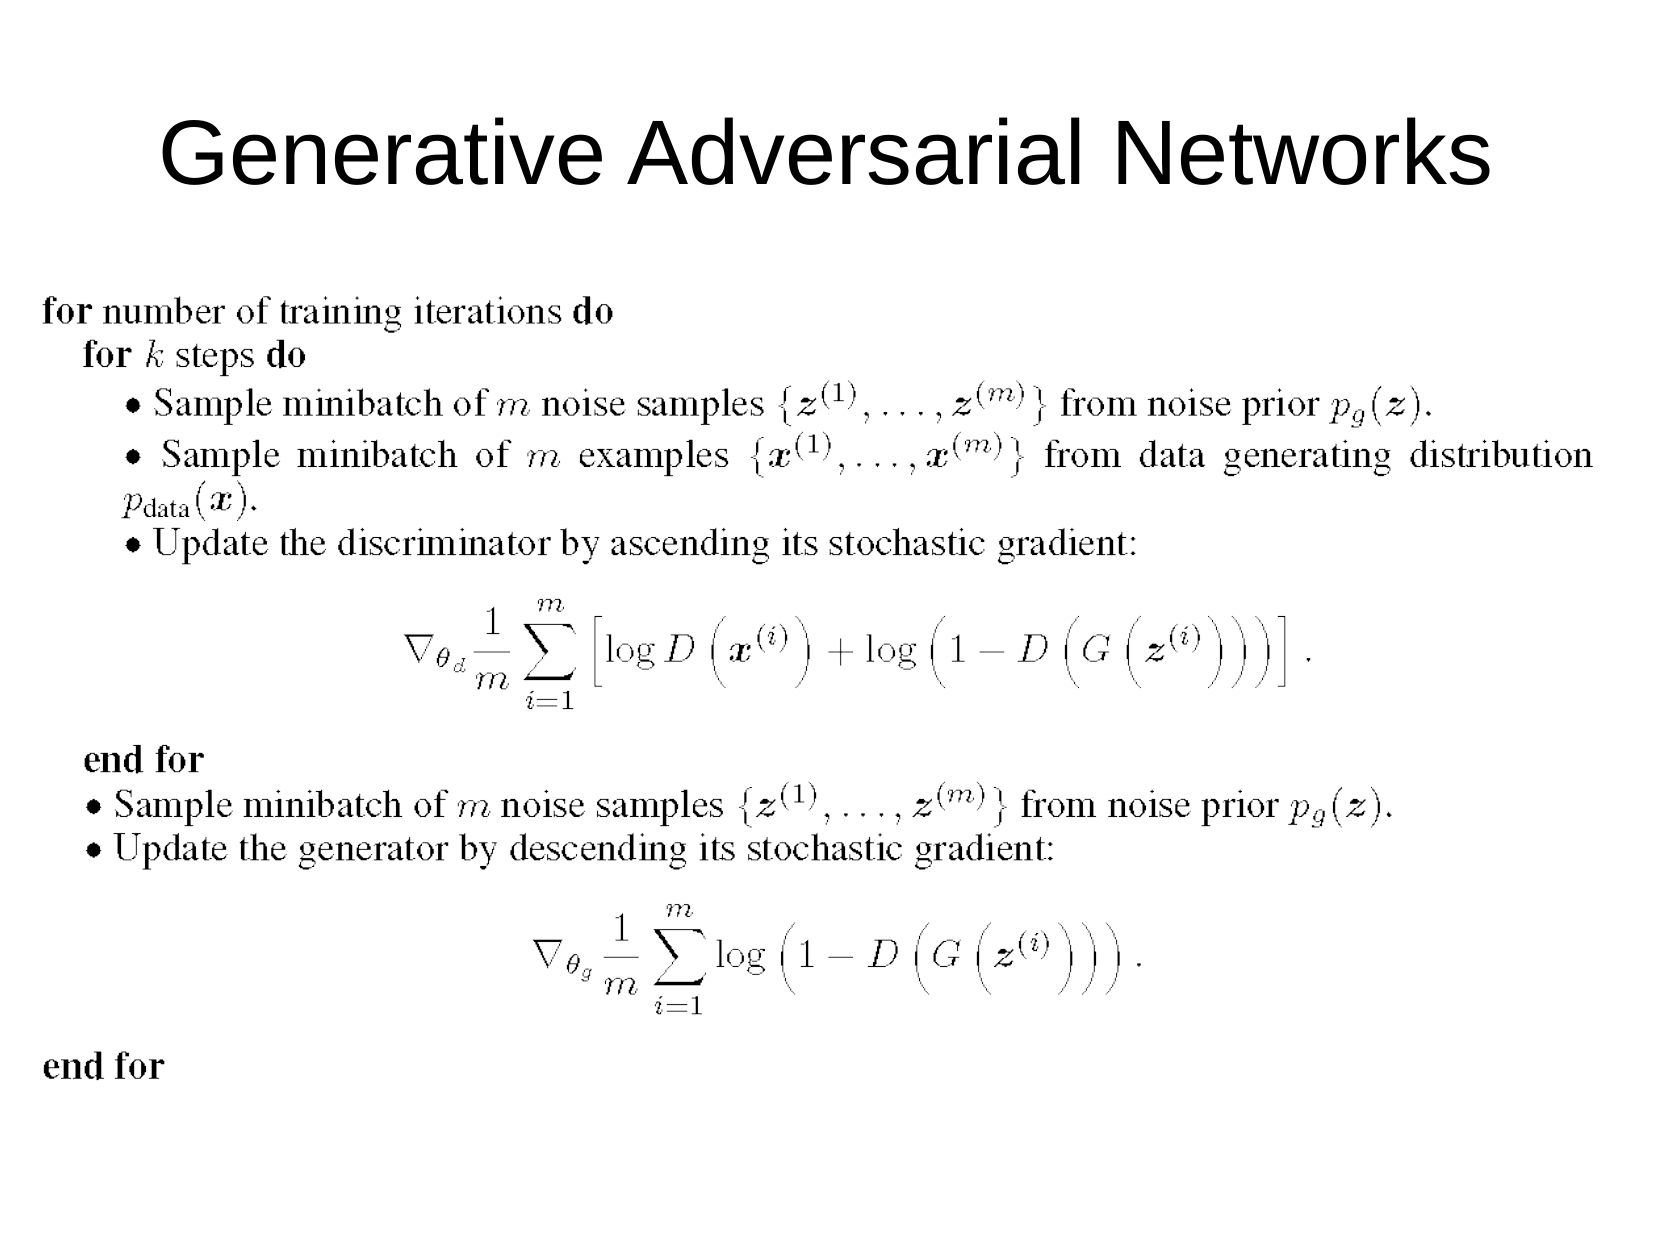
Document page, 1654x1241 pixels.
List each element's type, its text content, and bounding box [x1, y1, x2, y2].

title Generative Adversarial Networks [82, 49, 1571, 257]
picture [11, 291, 1601, 1087]
